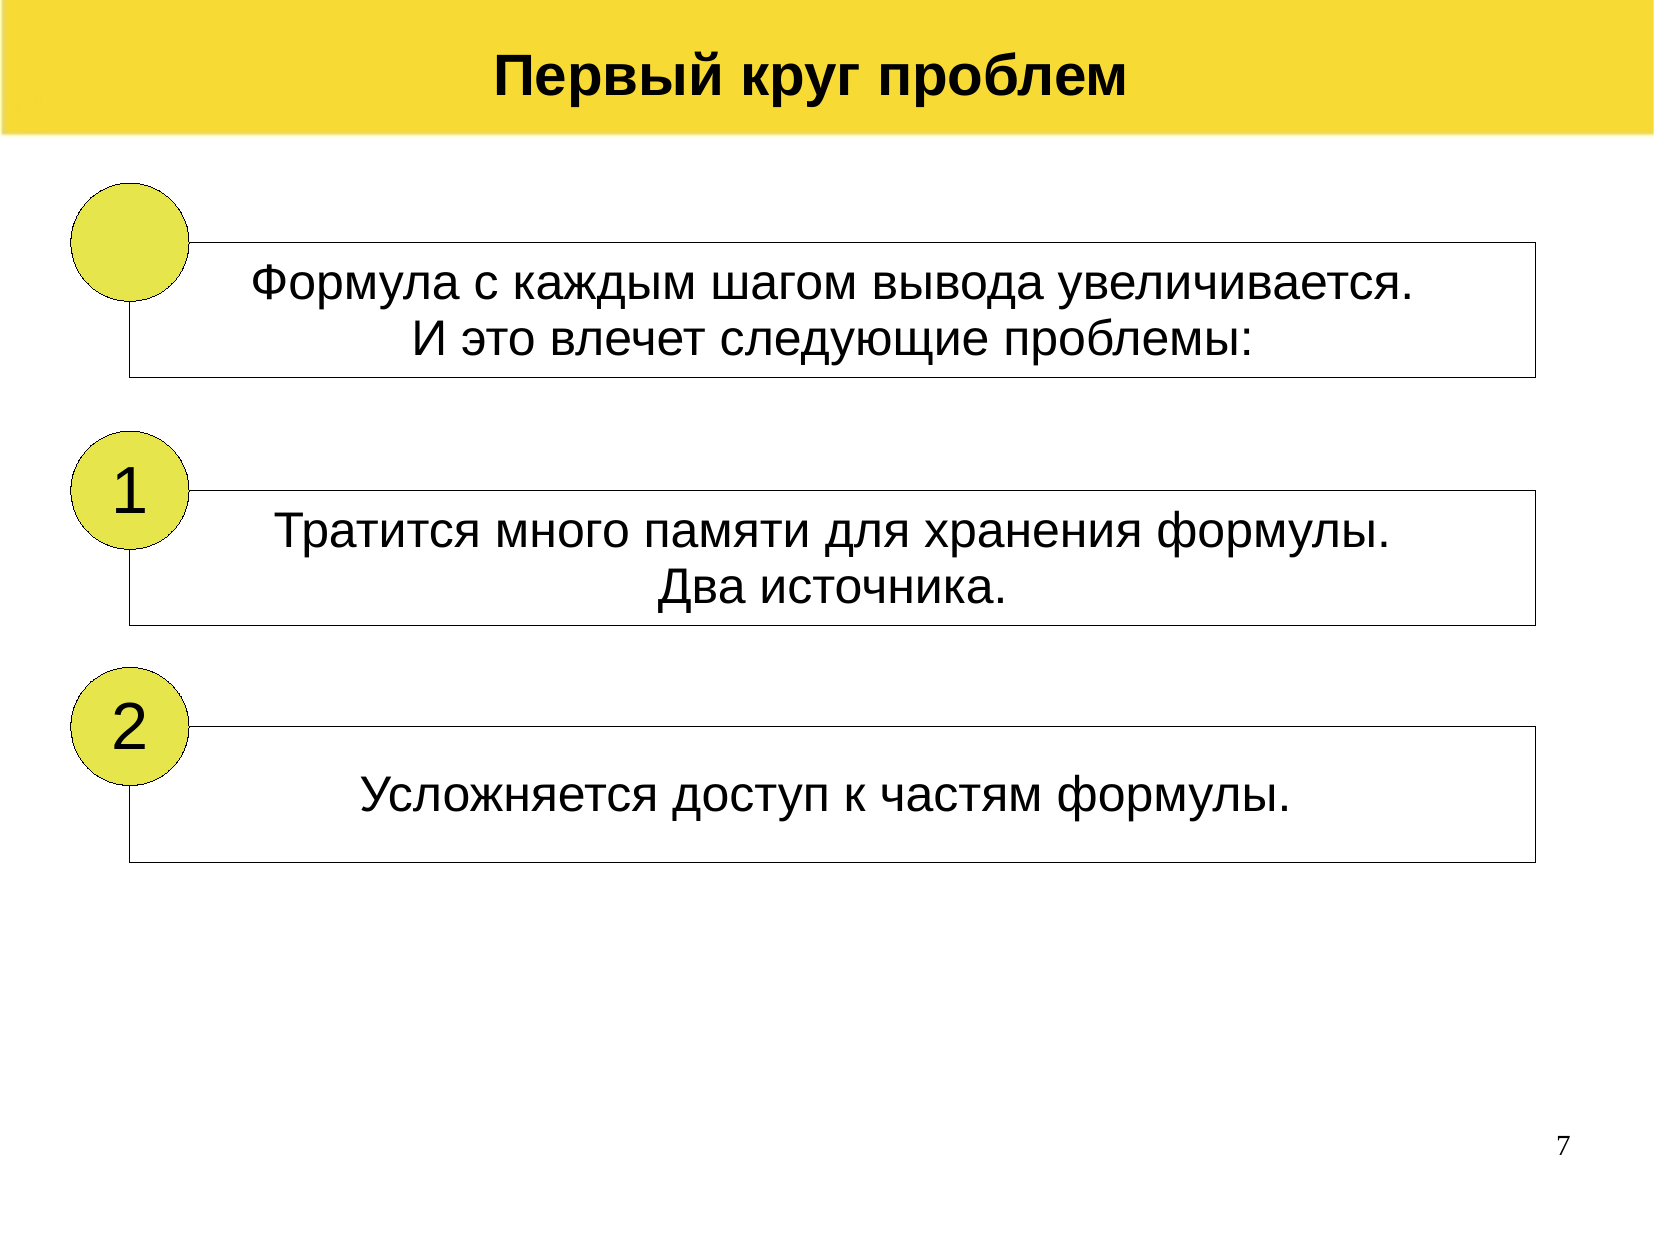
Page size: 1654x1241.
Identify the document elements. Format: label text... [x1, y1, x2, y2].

text_box Тратится много памяти для хранения формулы. Два источника. [129, 490, 1536, 626]
text_box [70, 183, 190, 302]
text_box Первый круг проблем [478, 35, 1145, 116]
text_box Формула с каждым шагом вывода увеличивается. И это влечет следующие проблемы: [129, 242, 1536, 378]
text_box Усложняется доступ к частям формулы. [129, 726, 1536, 863]
text_box 1 [70, 431, 190, 550]
picture [0, 0, 1654, 1241]
text_box 2 [70, 667, 190, 786]
